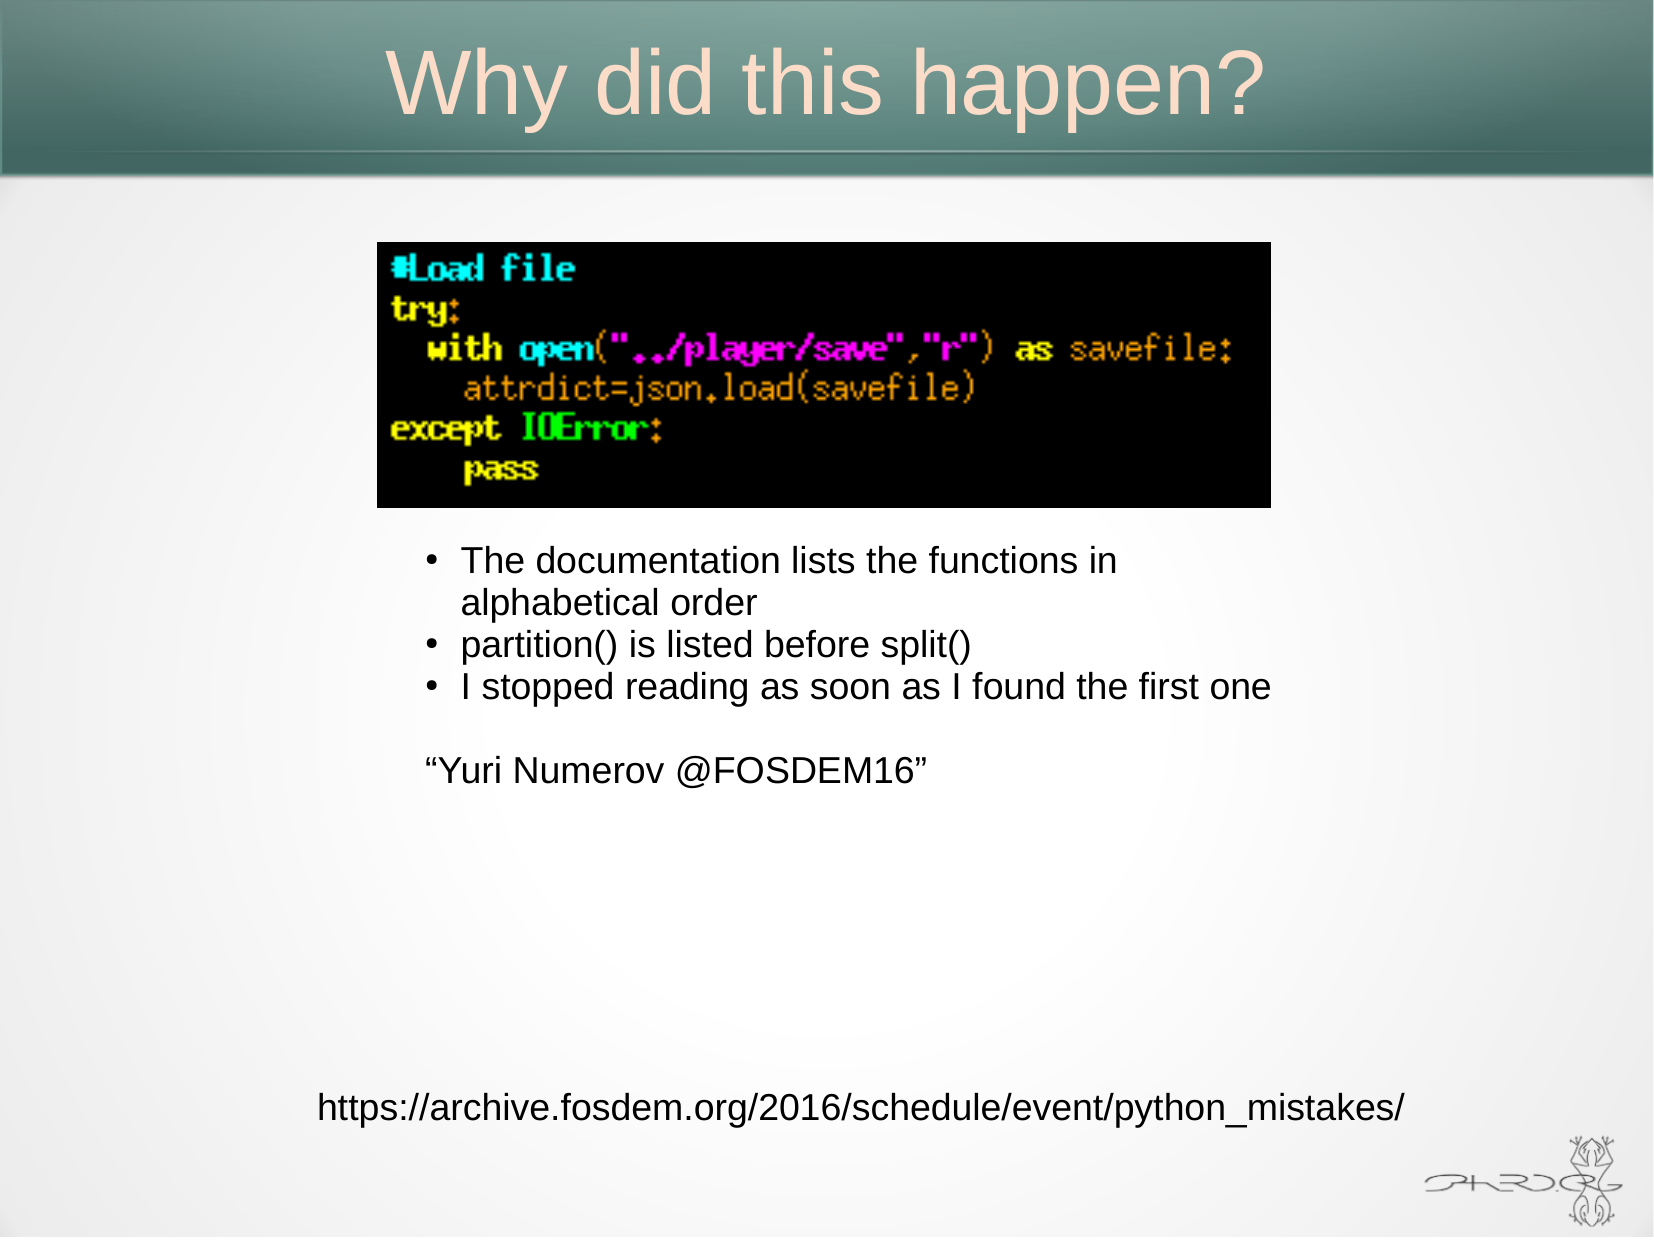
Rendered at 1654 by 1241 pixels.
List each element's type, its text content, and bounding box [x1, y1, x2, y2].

title Why did this happen? [82, 11, 1571, 154]
text_box https://archive.fosdem.org/2016/schedule/event/python_mistakes/ [317, 1086, 1406, 1129]
picture [0, 0, 1654, 1237]
text_box The documentation lists the functions in alphabetical order partition() is listed before split() I stopped reading as soon as I found the first one “Yuri Numerov @FOSDEM16” [425, 539, 1312, 934]
